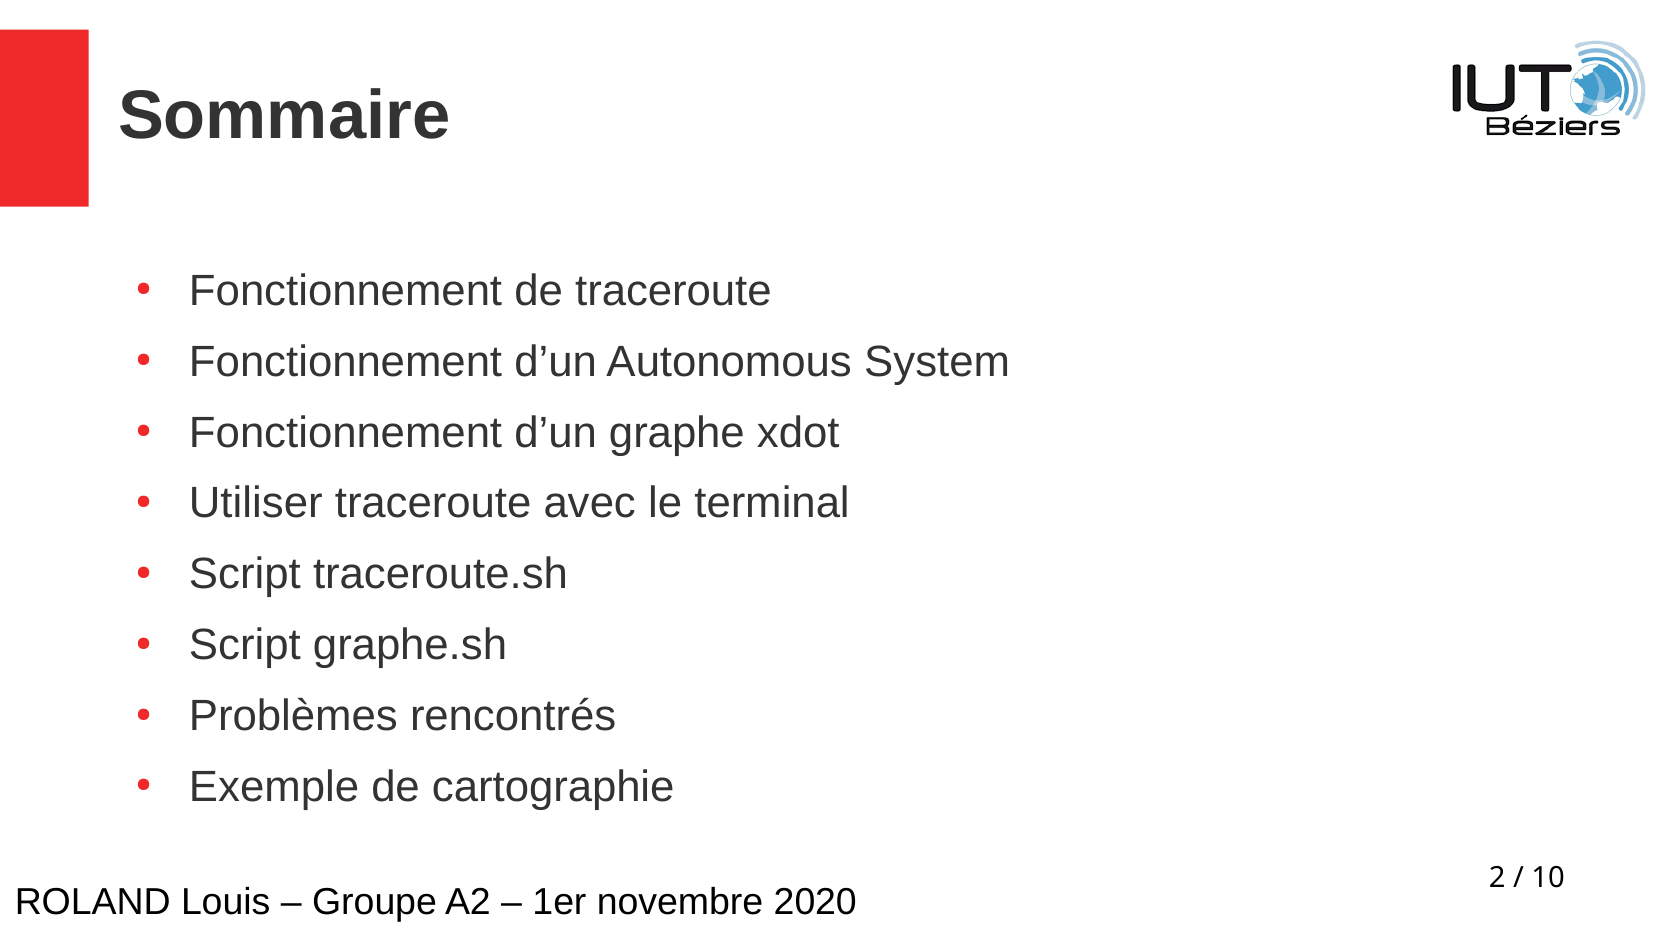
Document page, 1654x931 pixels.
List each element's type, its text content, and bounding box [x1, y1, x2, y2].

title Sommaire [118, 37, 1571, 193]
list Fonctionnement de traceroute Fonctionnement d’un Autonomous System Fonctionnement d’un graphe xdot Utiliser traceroute avec le terminal Script traceroute.sh Script graphe.sh Problèmes rencontrés Exemple de cartographie [118, 265, 1536, 806]
picture [1443, 11, 1654, 160]
text_box ROLAND Louis – Groupe A2 – 1er novembre 2020 [0, 873, 1477, 931]
